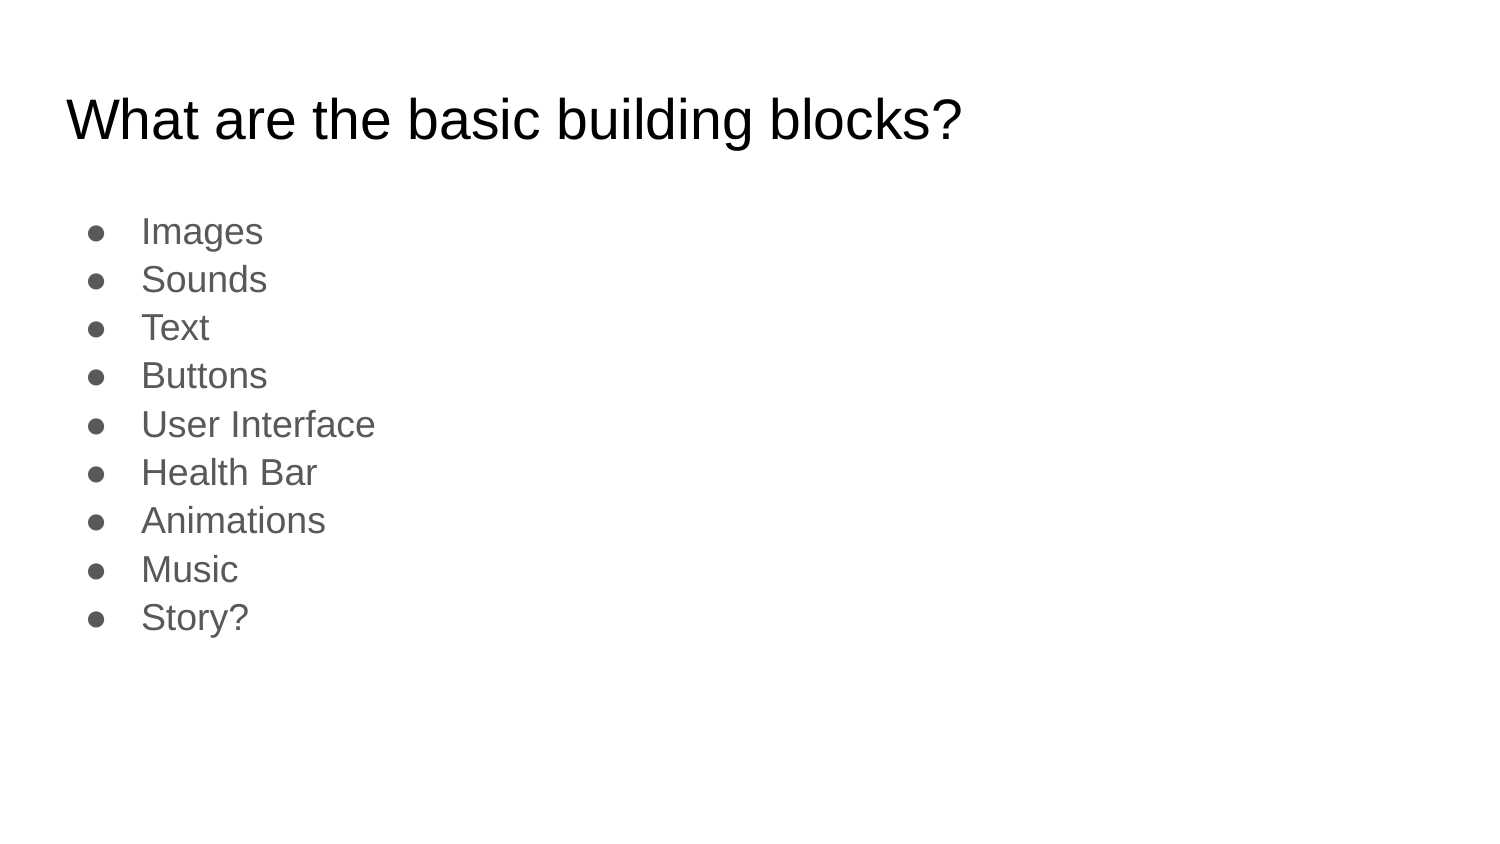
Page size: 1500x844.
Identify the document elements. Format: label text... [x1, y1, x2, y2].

title What are the basic building blocks? [51, 72, 1449, 167]
list Images Sounds Text Buttons User Interface Health Bar Animations Music Story? [51, 189, 1449, 750]
